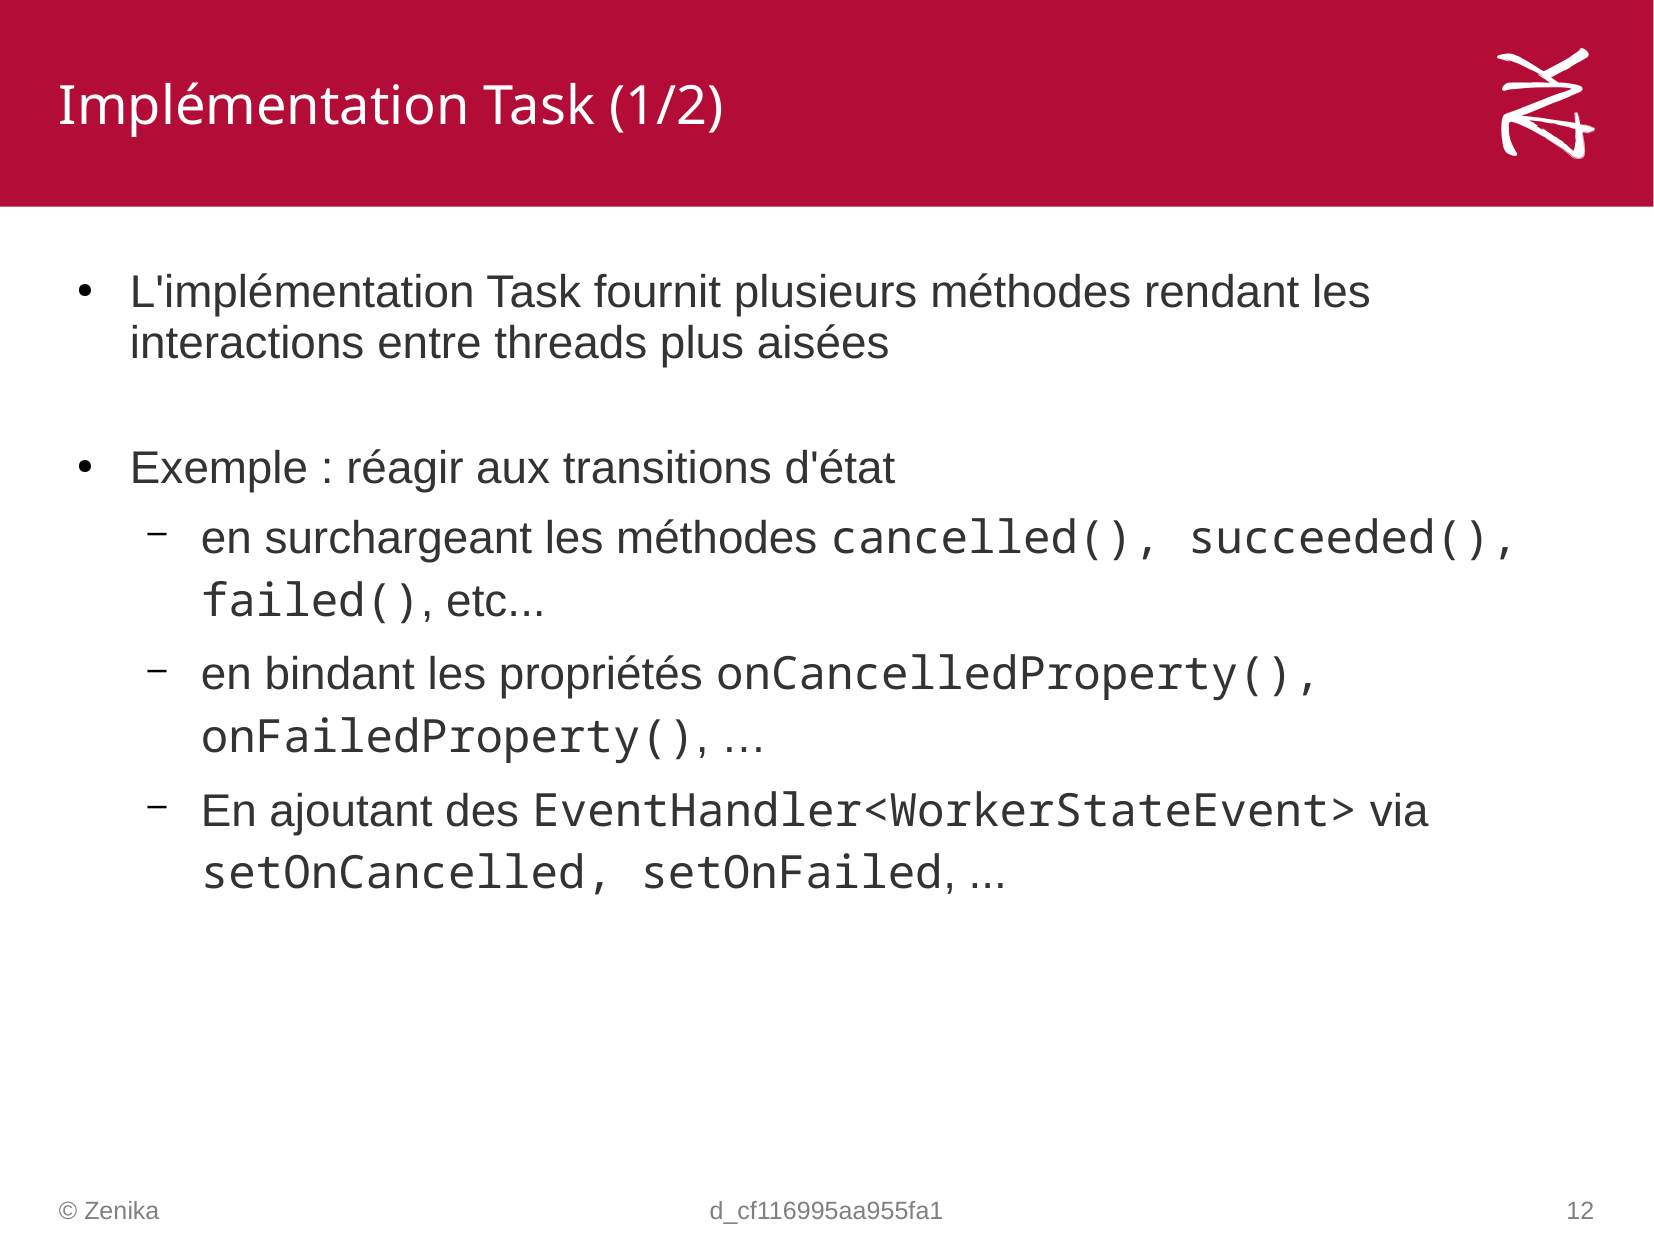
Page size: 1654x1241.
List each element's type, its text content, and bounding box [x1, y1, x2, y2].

list L'implémentation Task fournit plusieurs méthodes rendant les interactions entre threads plus aisées Exemple : réagir aux transitions d'état en surchargeant les méthodes cancelled(), succeeded(), failed(), etc... en bindant les propriétés onCancelledProperty(), onFailedProperty(), … En ajoutant des EventHandler<WorkerStateEvent> via setOnCancelled, setOnFailed, ... [59, 265, 1595, 1182]
title Implémentation Task (1/2) [59, 29, 1595, 178]
